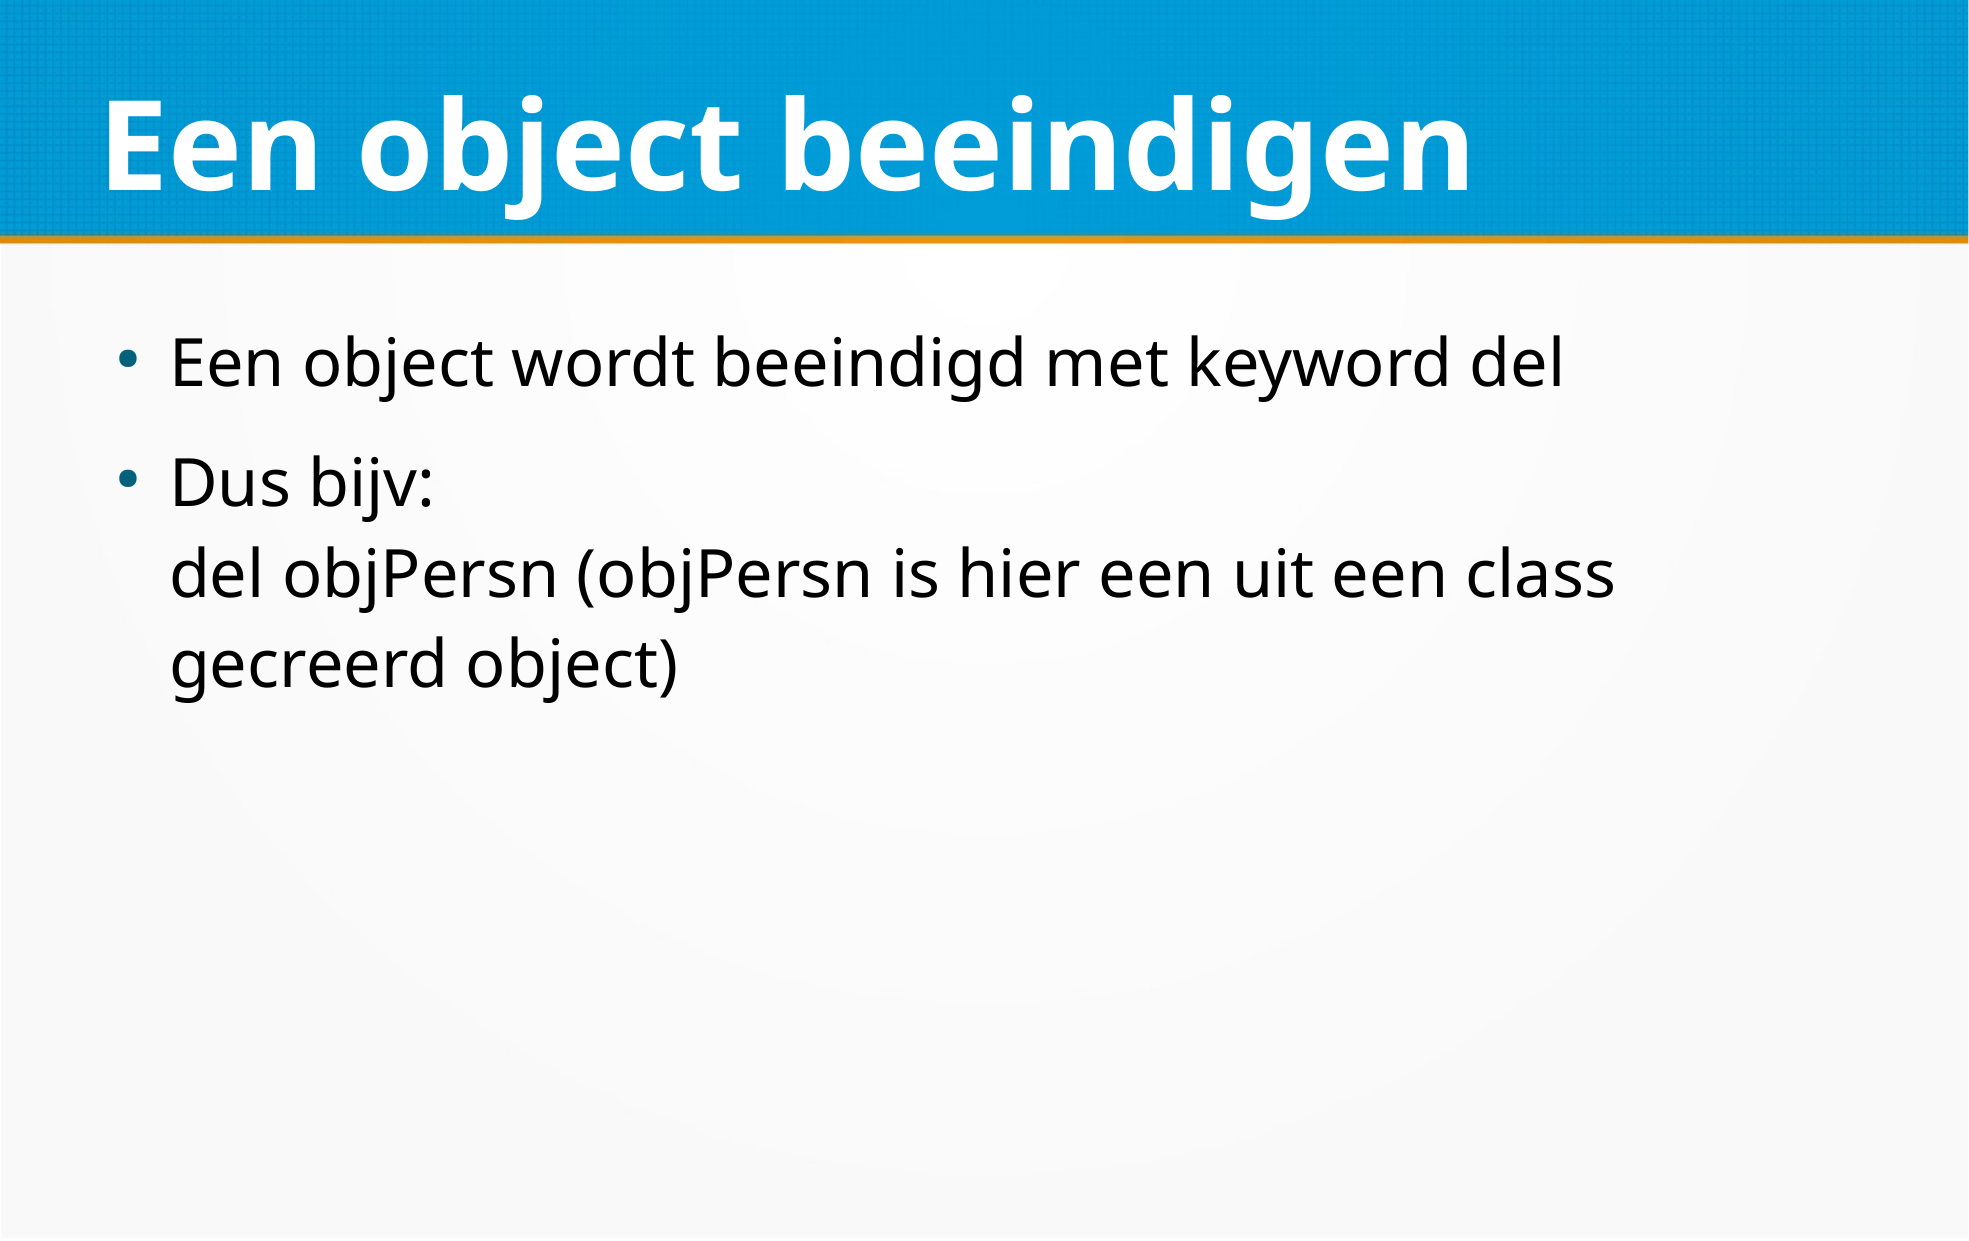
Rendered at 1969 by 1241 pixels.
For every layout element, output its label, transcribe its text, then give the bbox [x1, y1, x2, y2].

title Een object beeindigen [98, 19, 1870, 227]
list Een object wordt beeindigd met keyword del Dus bijv: del objPersn (objPersn is hier een uit een class gecreerd object) [98, 315, 1861, 1081]
picture [0, 233, 1969, 1241]
